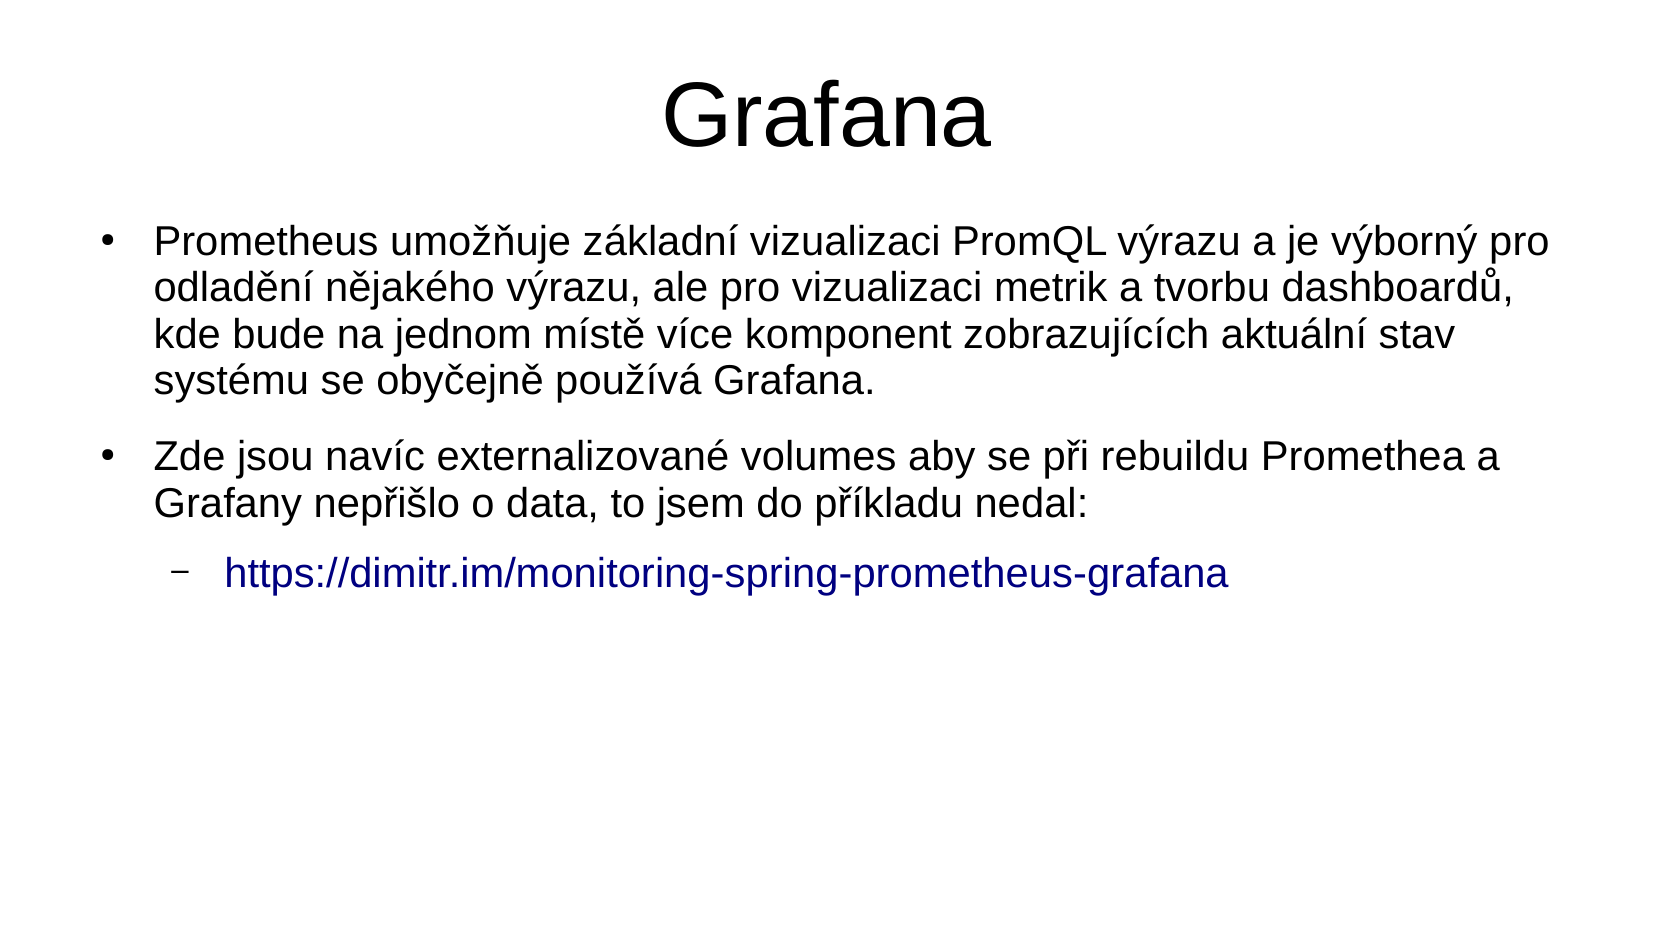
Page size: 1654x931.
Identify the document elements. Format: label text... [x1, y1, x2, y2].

title Grafana [82, 37, 1571, 193]
list Prometheus umožňuje základní vizualizaci PromQL výrazu a je výborný pro odladění nějakého výrazu, ale pro vizualizaci metrik a tvorbu dashboardů, kde bude na jednom místě více komponent zobrazujících aktuální stav systému se obyčejně používá Grafana. Zde jsou navíc externalizované volumes aby se při rebuildu Promethea a Grafany nepřišlo o data, to jsem do příkladu nedal: https://dimitr.im/monitoring-spring-prometheus-grafana [82, 217, 1571, 758]
